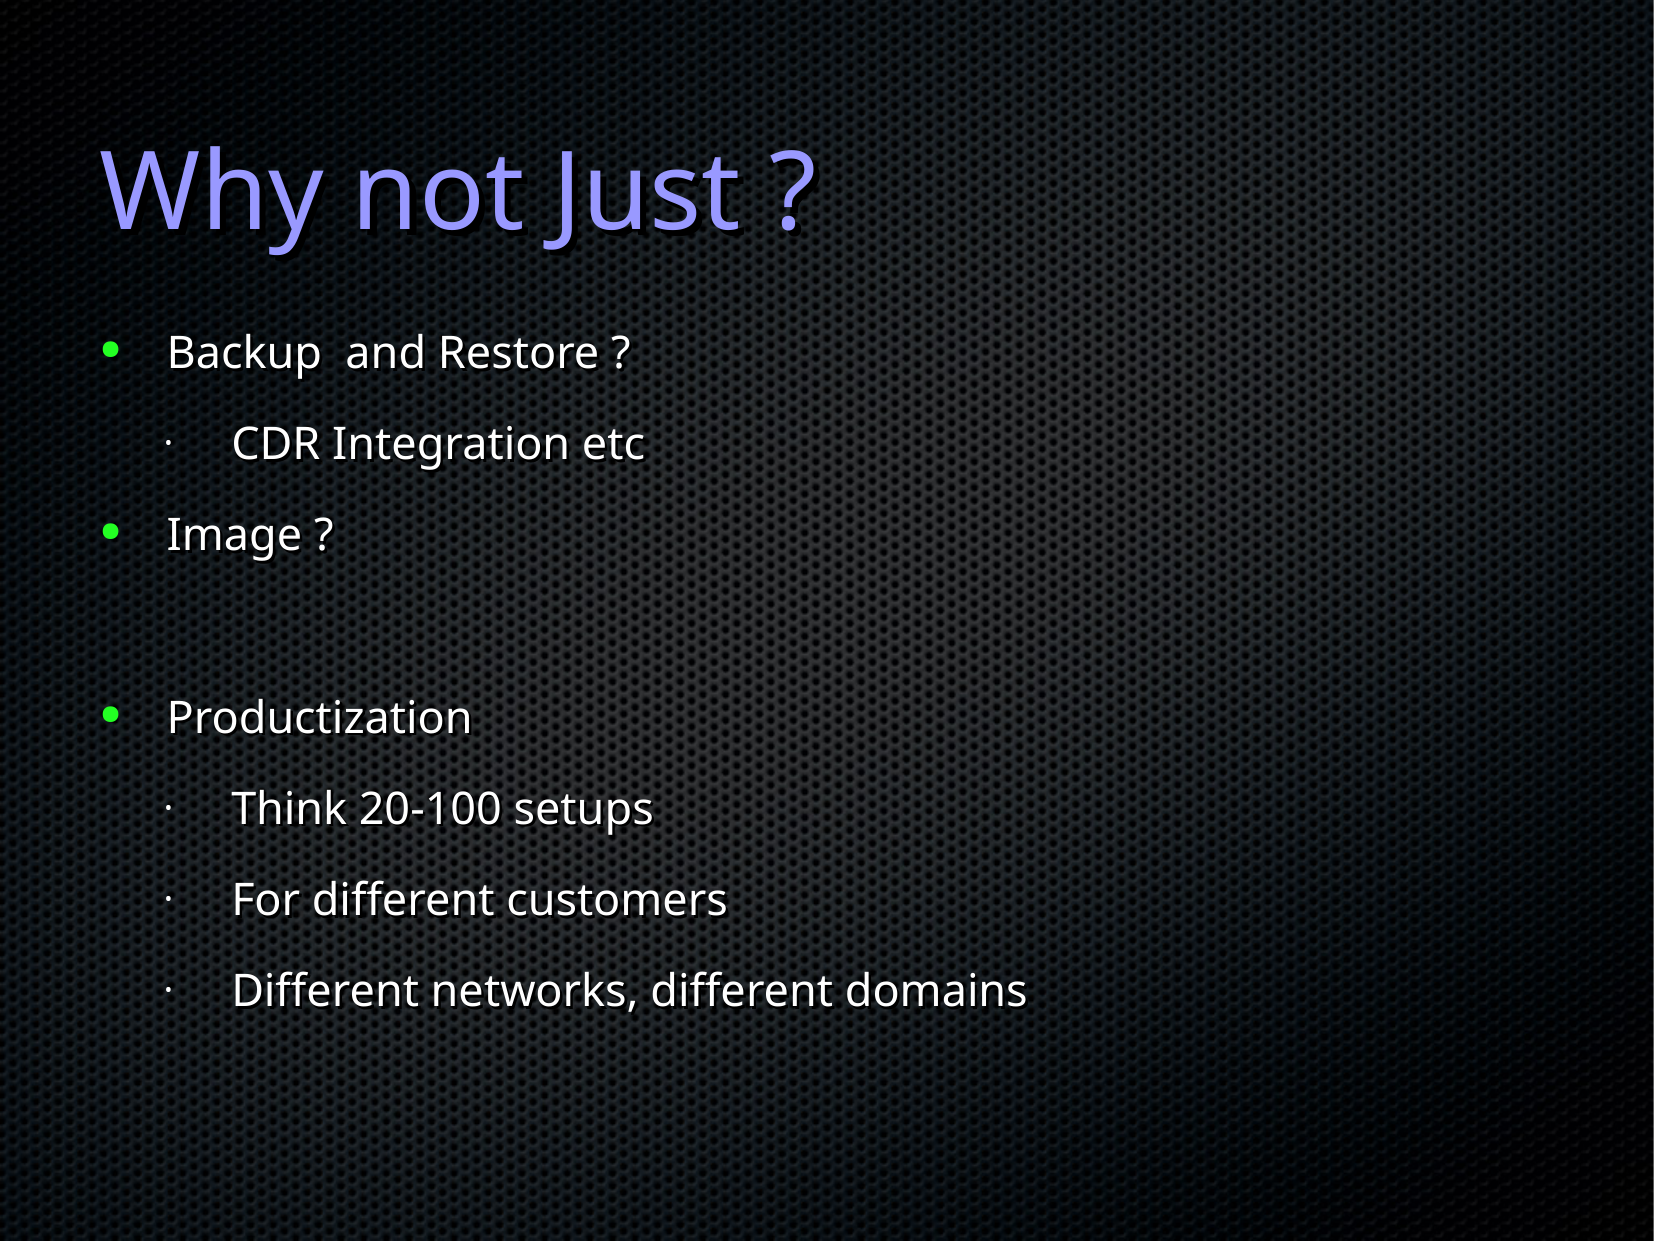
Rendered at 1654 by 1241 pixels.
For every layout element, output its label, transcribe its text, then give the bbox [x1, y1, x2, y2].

title Why not Just ? [100, 32, 1554, 320]
list Backup and Restore ? CDR Integration etc Image ? Productization Think 20-100 setups For different customers Different networks, different domains [100, 320, 1554, 1191]
picture [0, 0, 1654, 1241]
